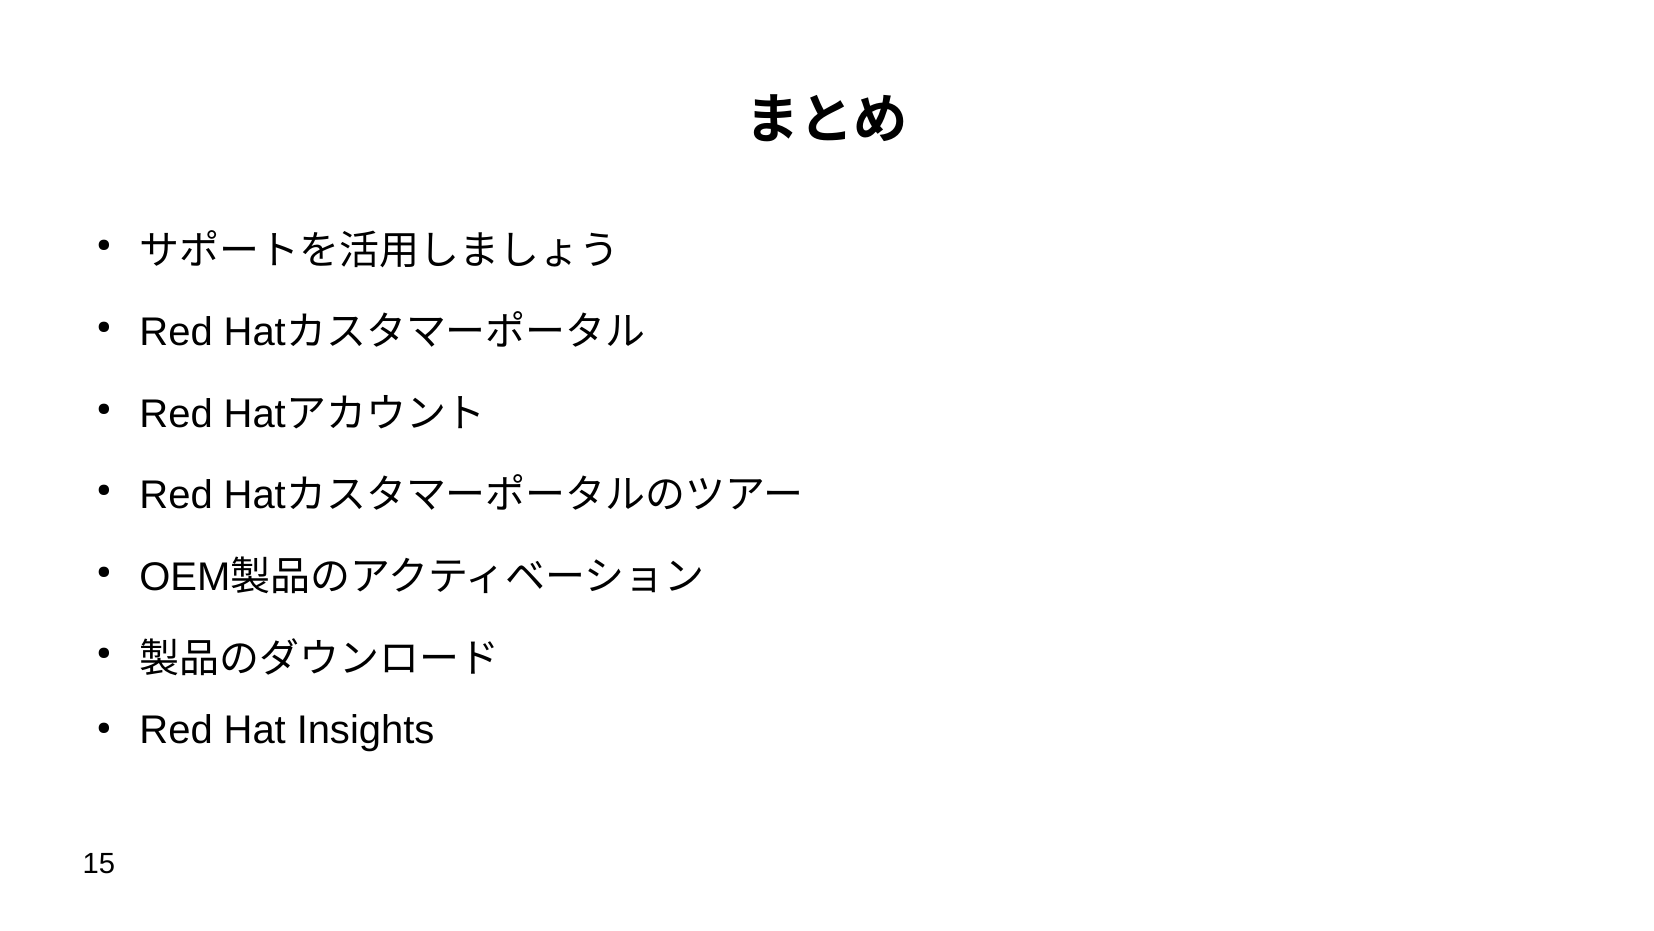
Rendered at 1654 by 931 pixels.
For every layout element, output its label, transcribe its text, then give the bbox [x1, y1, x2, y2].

title まとめ [82, 37, 1571, 193]
list サポートを活用しましょう Red Hatカスタマーポータル Red Hatアカウント Red Hatカスタマーポータルのツアー OEM製品のアクティベーション 製品のダウンロード Red Hat Insights [82, 217, 1571, 758]
